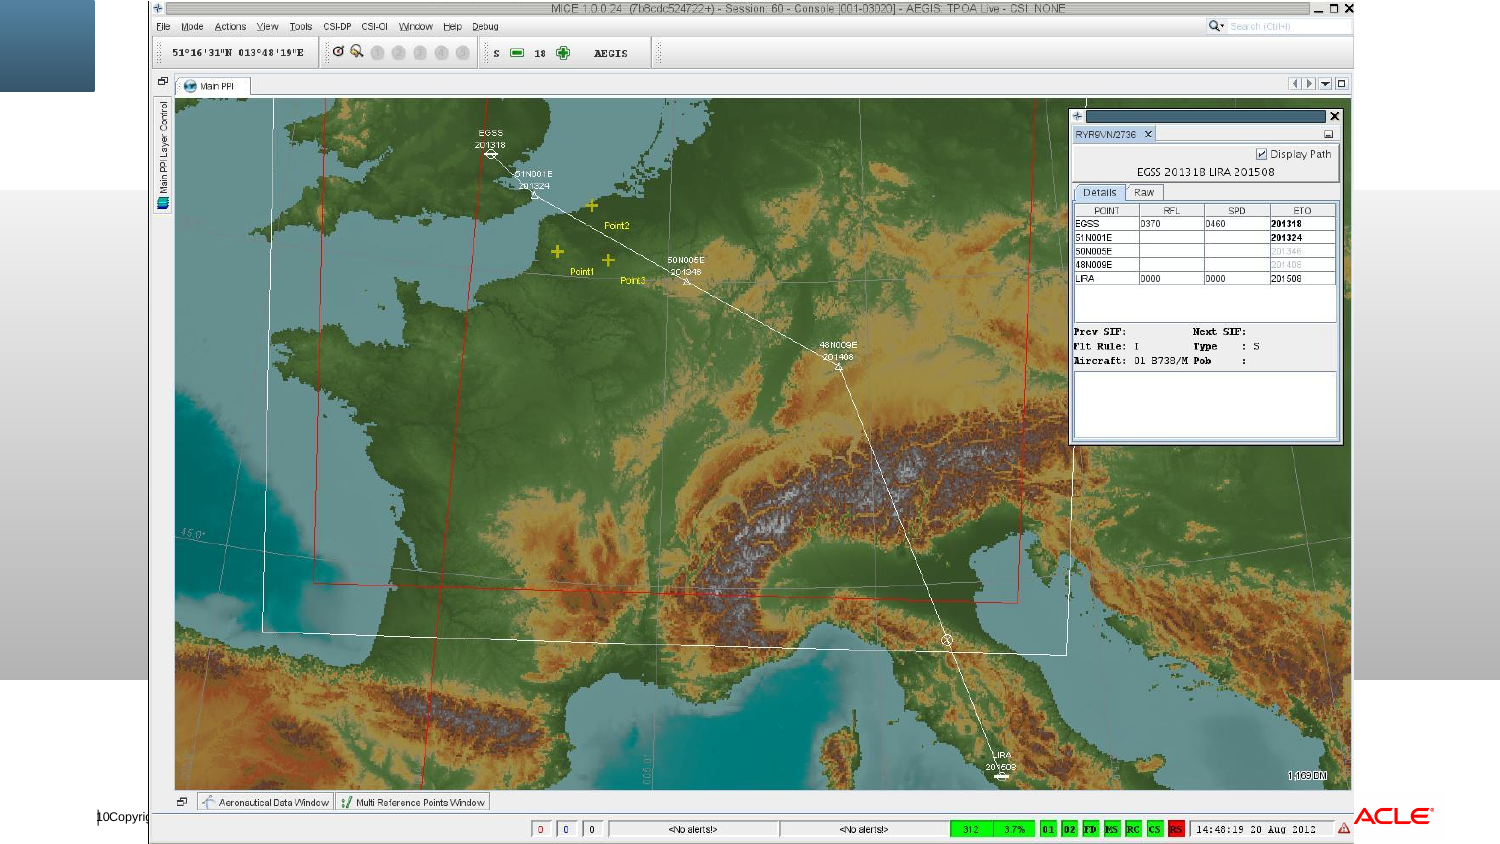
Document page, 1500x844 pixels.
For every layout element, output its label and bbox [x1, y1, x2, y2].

picture [148, 1, 1445, 844]
